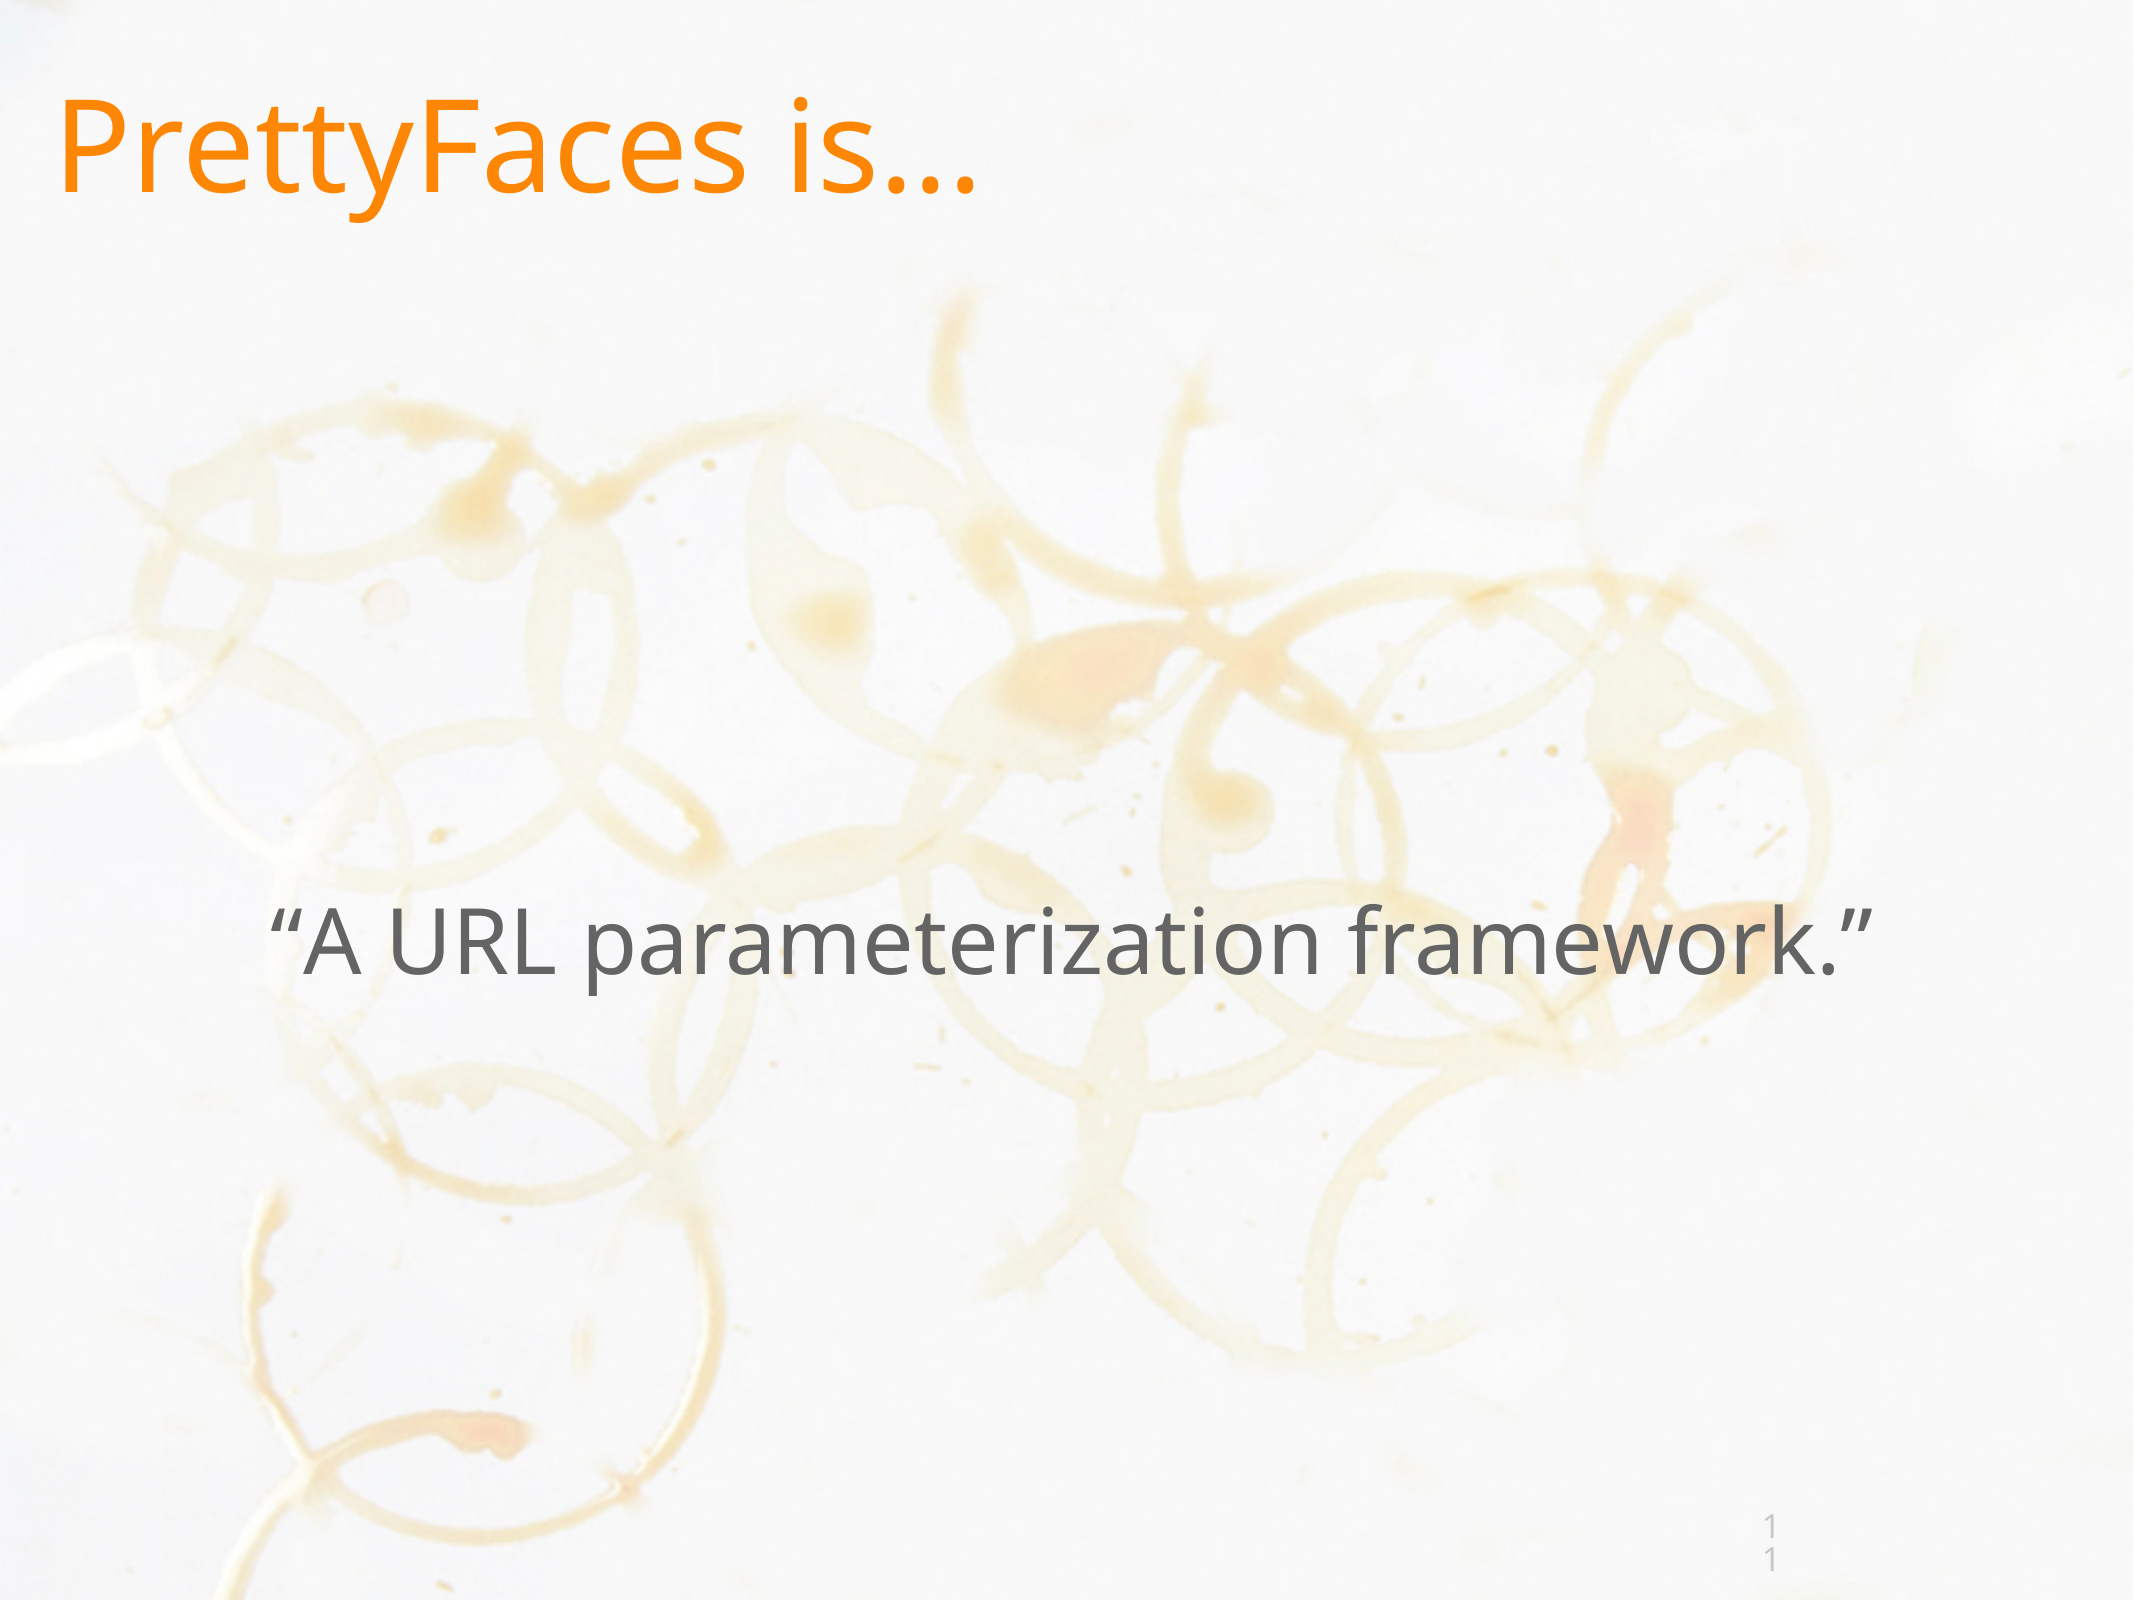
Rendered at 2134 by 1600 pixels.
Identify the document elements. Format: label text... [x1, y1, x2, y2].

subtitle “A URL parameterization framework.” [45, 282, 2101, 1593]
title PrettyFaces is... [43, 20, 2100, 262]
picture [0, 0, 2134, 1600]
